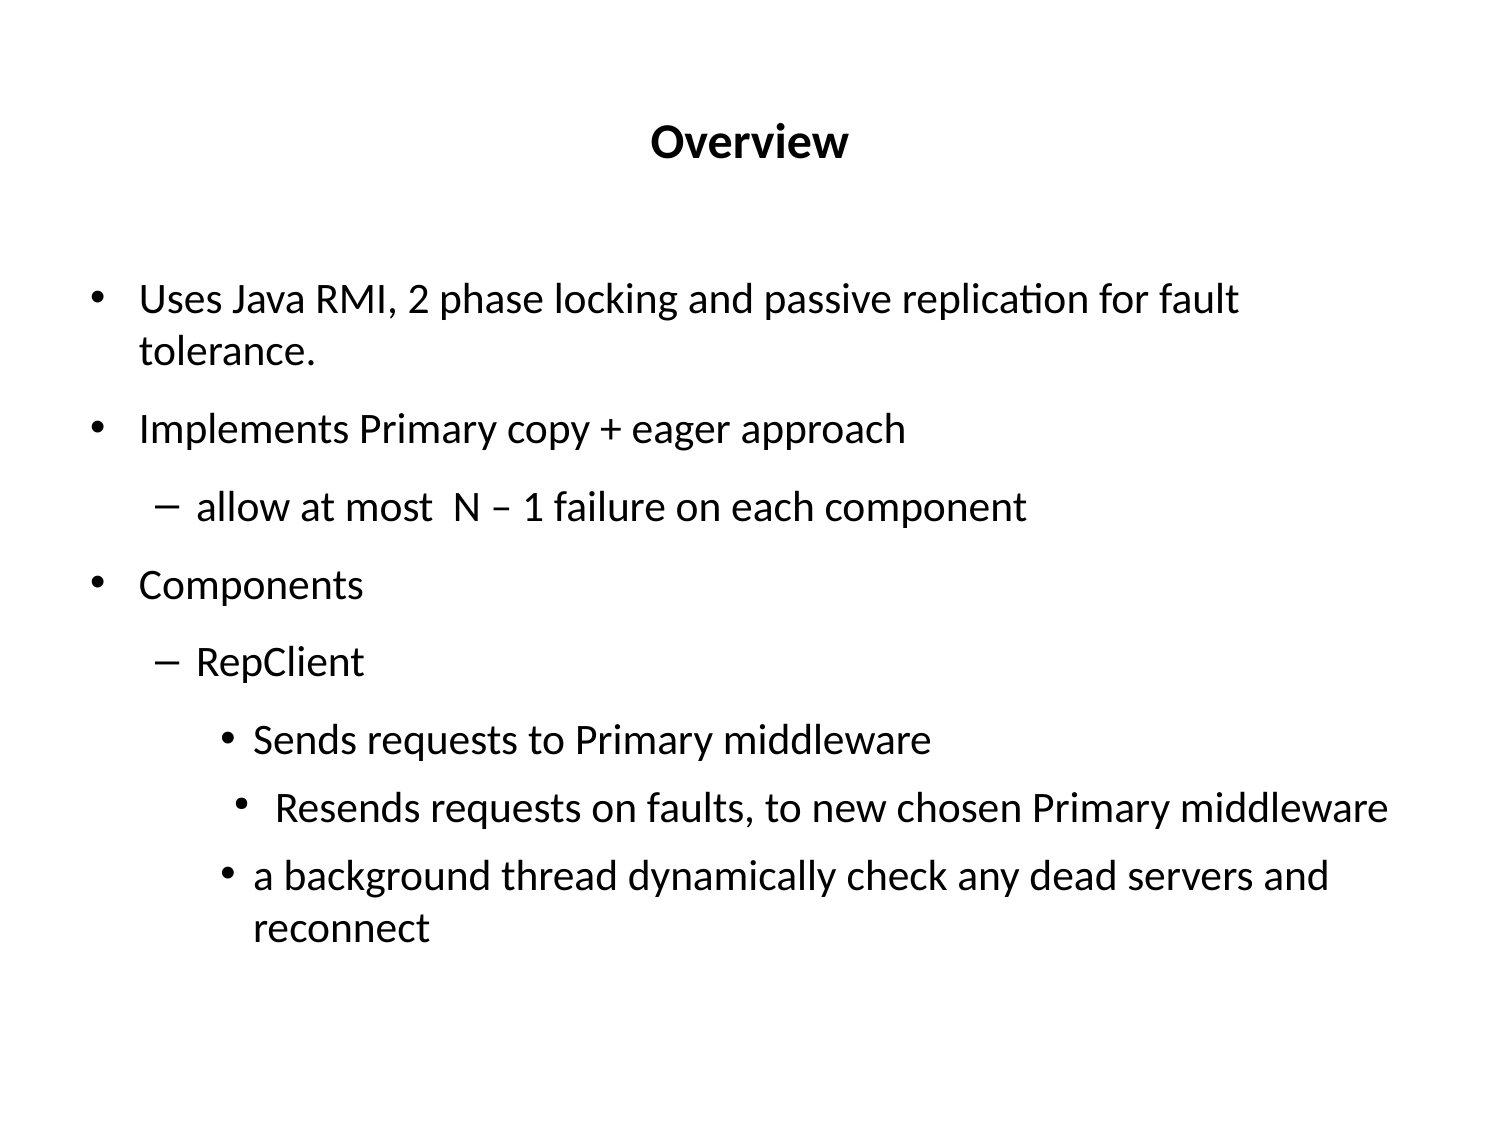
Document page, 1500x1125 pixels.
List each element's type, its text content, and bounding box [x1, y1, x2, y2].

title Overview [75, 45, 1425, 233]
list Uses Java RMI, 2 phase locking and passive replication for fault tolerance. Implements Primary copy + eager approach allow at most N – 1 failure on each component Components RepClient Sends requests to Primary middleware Resends requests on faults, to new chosen Primary middleware a background thread dynamically check any dead servers and reconnect [75, 262, 1425, 1005]
